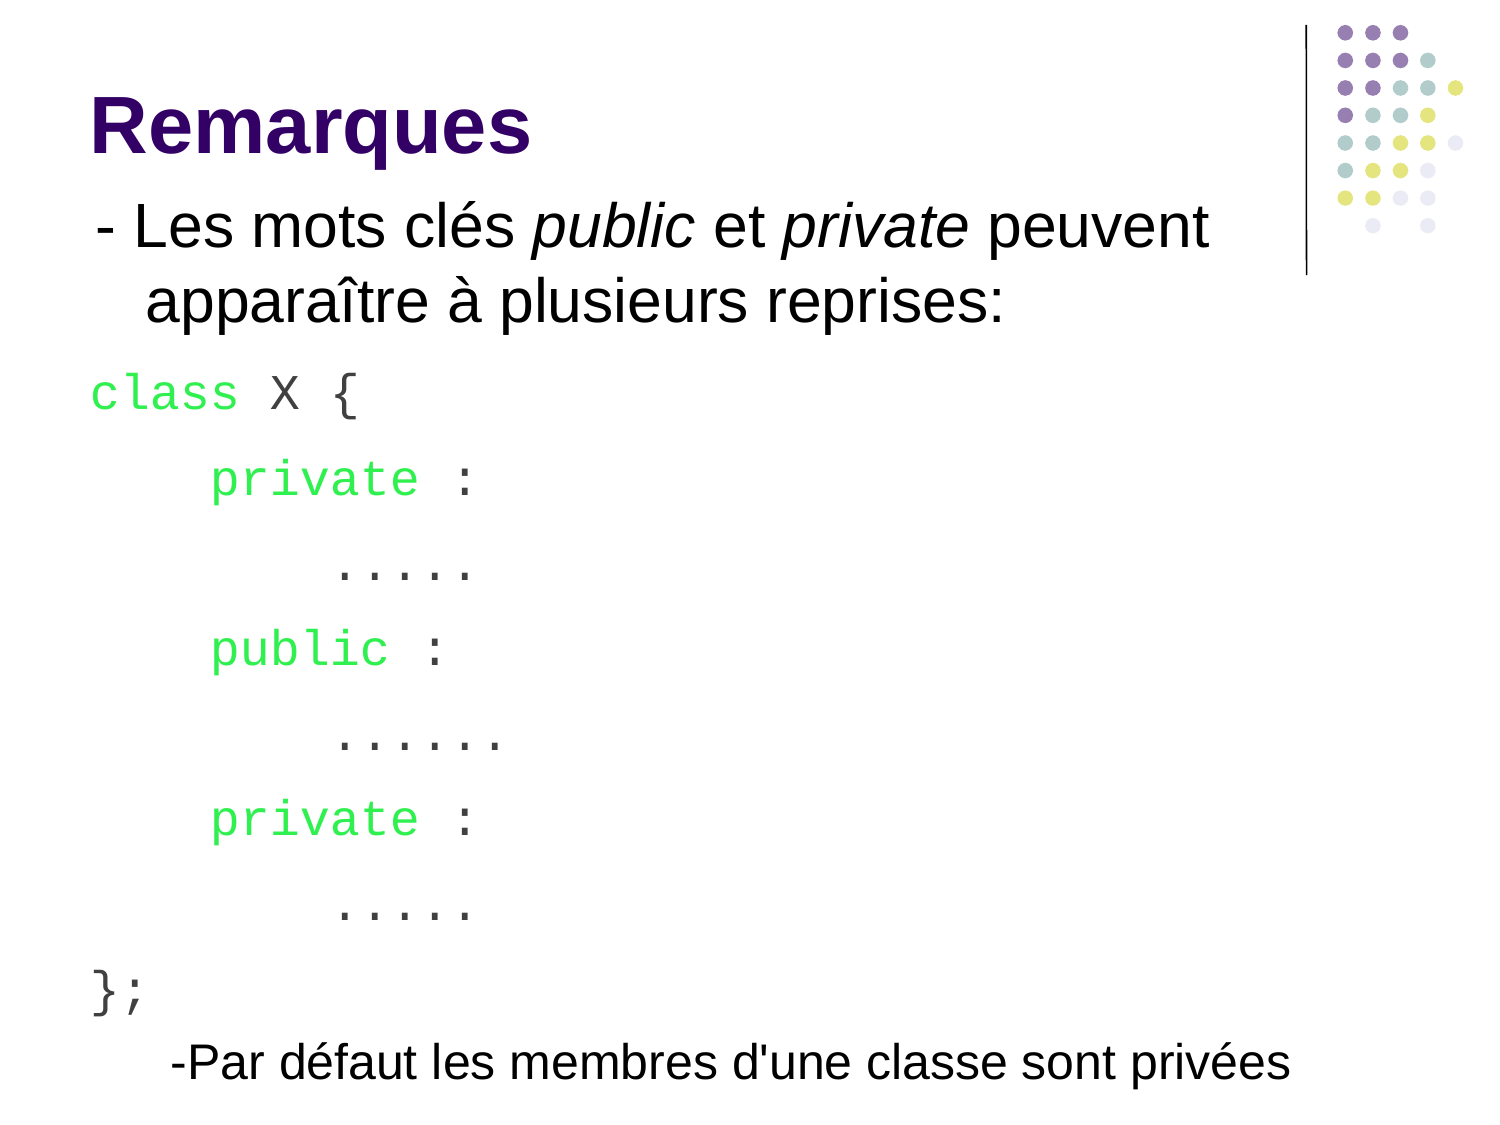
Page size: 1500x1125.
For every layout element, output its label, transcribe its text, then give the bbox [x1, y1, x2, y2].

title Remarques [75, 20, 1310, 177]
list - Les mots clés public et private peuvent apparaître à plusieurs reprises: class X { private : ..... public : ...... private : ..... }; -Par défaut les membres d'une classe sont privées [74, 177, 1423, 1098]
